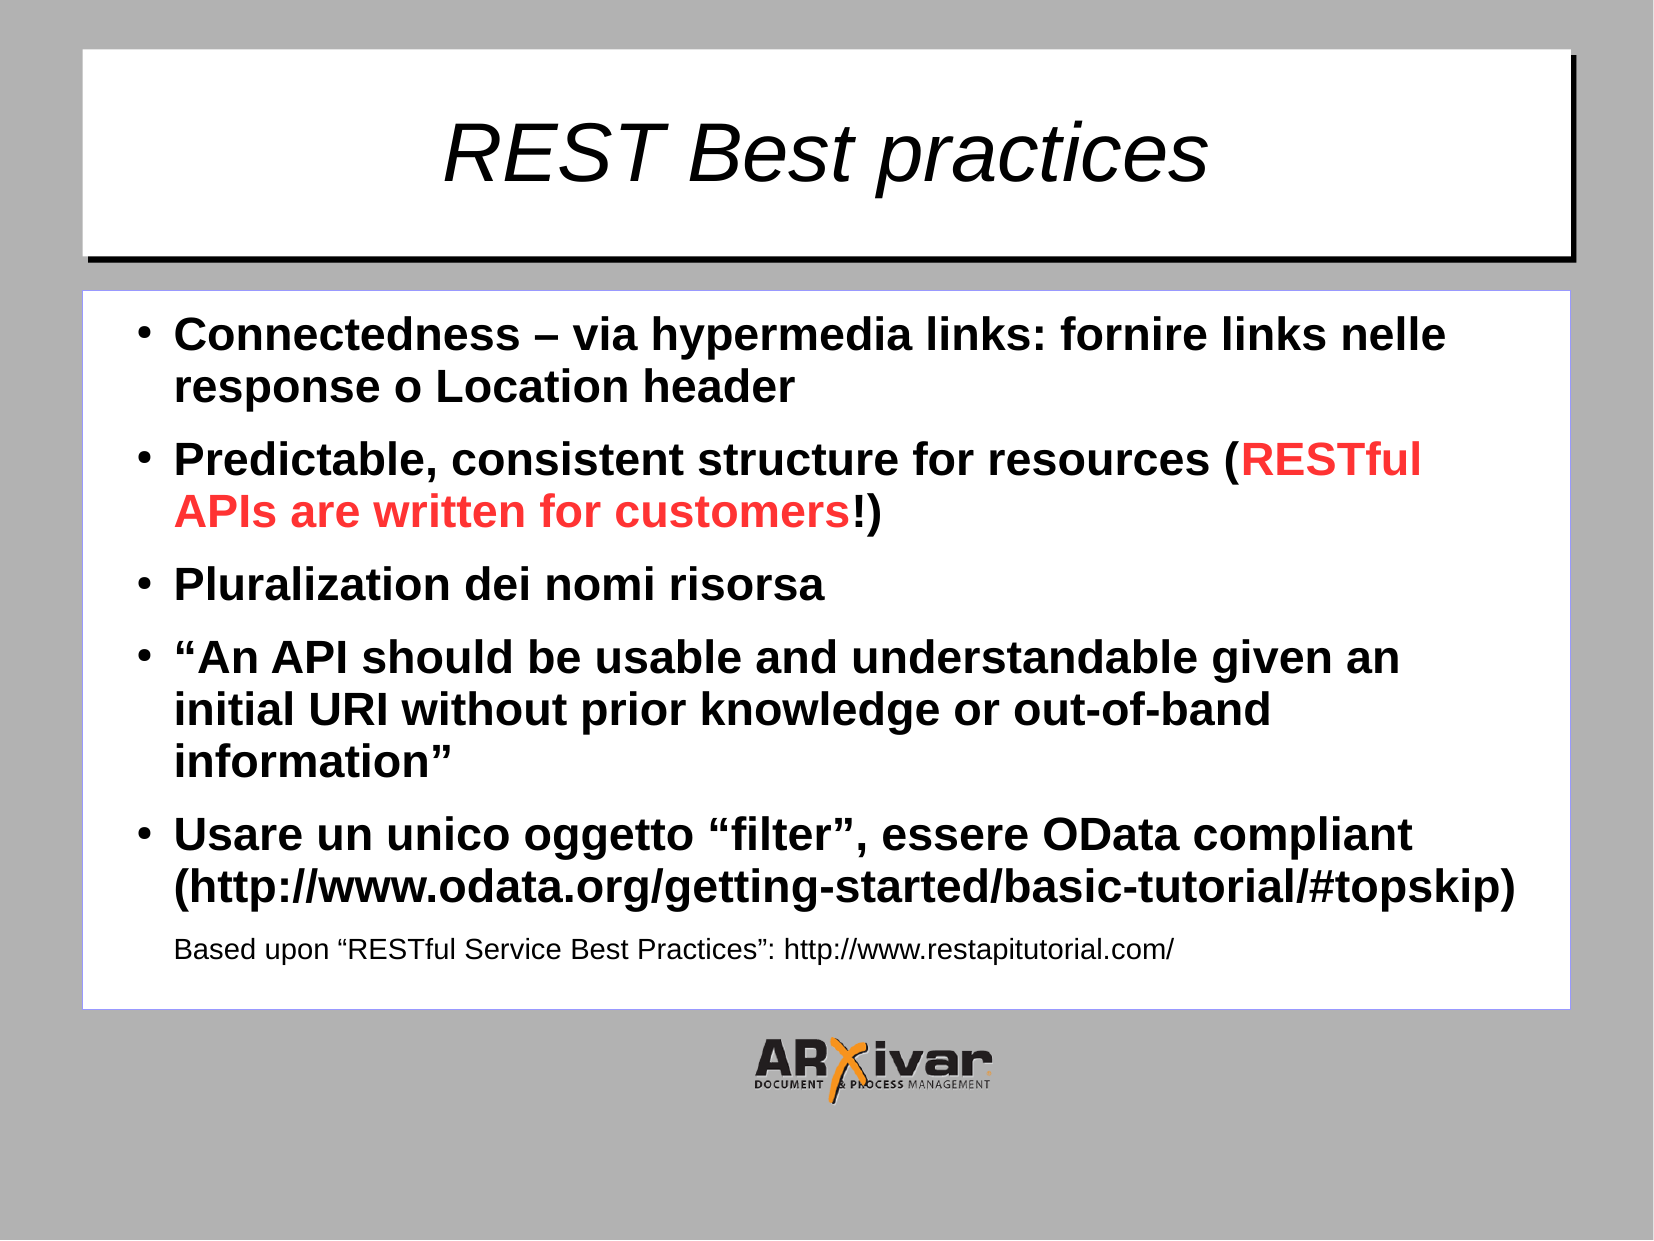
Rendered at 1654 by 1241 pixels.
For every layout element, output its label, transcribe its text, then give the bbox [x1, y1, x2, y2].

title REST Best practices [82, 49, 1571, 257]
list Connectedness – via hypermedia links: fornire links nelle response o Location header Predictable, consistent structure for resources (RESTful APIs are written for customers!) Pluralization dei nomi risorsa “An API should be usable and understandable given an initial URI without prior knowledge or out-of-band information” Usare un unico oggetto “filter”, essere OData compliant (http://www.odata.org/getting-started/basic-tutorial/#topskip) Based upon “RESTful Service Best Practices”: http://www.restapitutorial.com/ [82, 290, 1571, 1010]
picture [755, 1031, 993, 1111]
